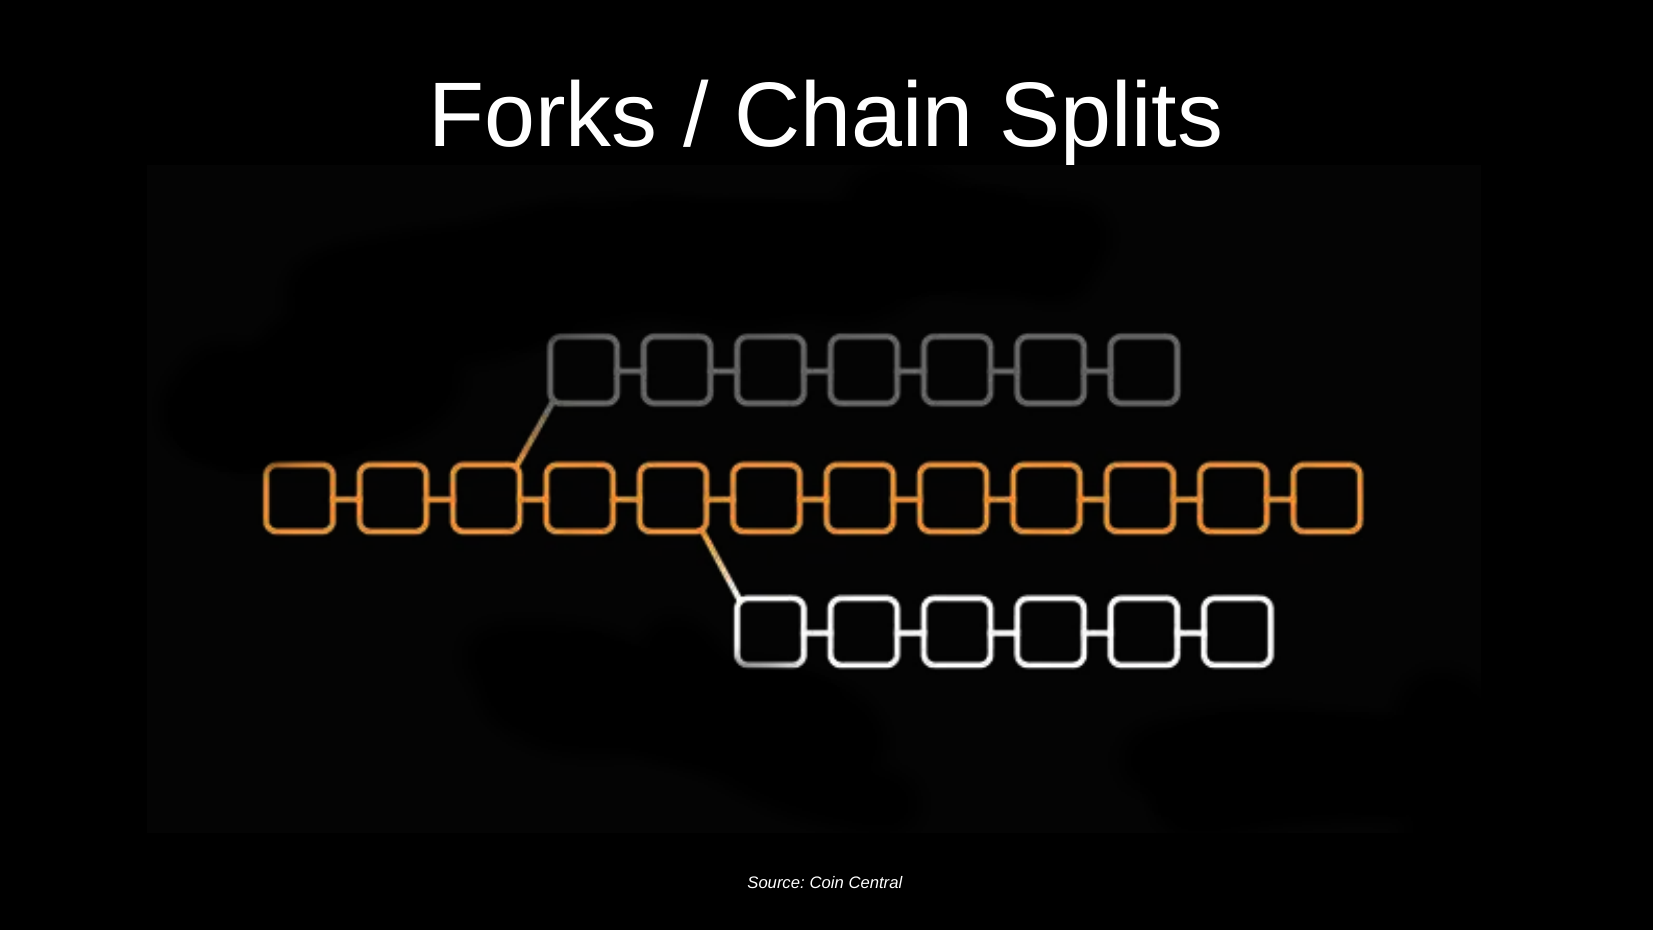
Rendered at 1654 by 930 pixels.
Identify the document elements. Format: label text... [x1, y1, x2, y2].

picture [147, 165, 1481, 833]
text_box Source: Coin Central [562, 866, 1088, 901]
title Forks / Chain Splits [82, 37, 1571, 193]
